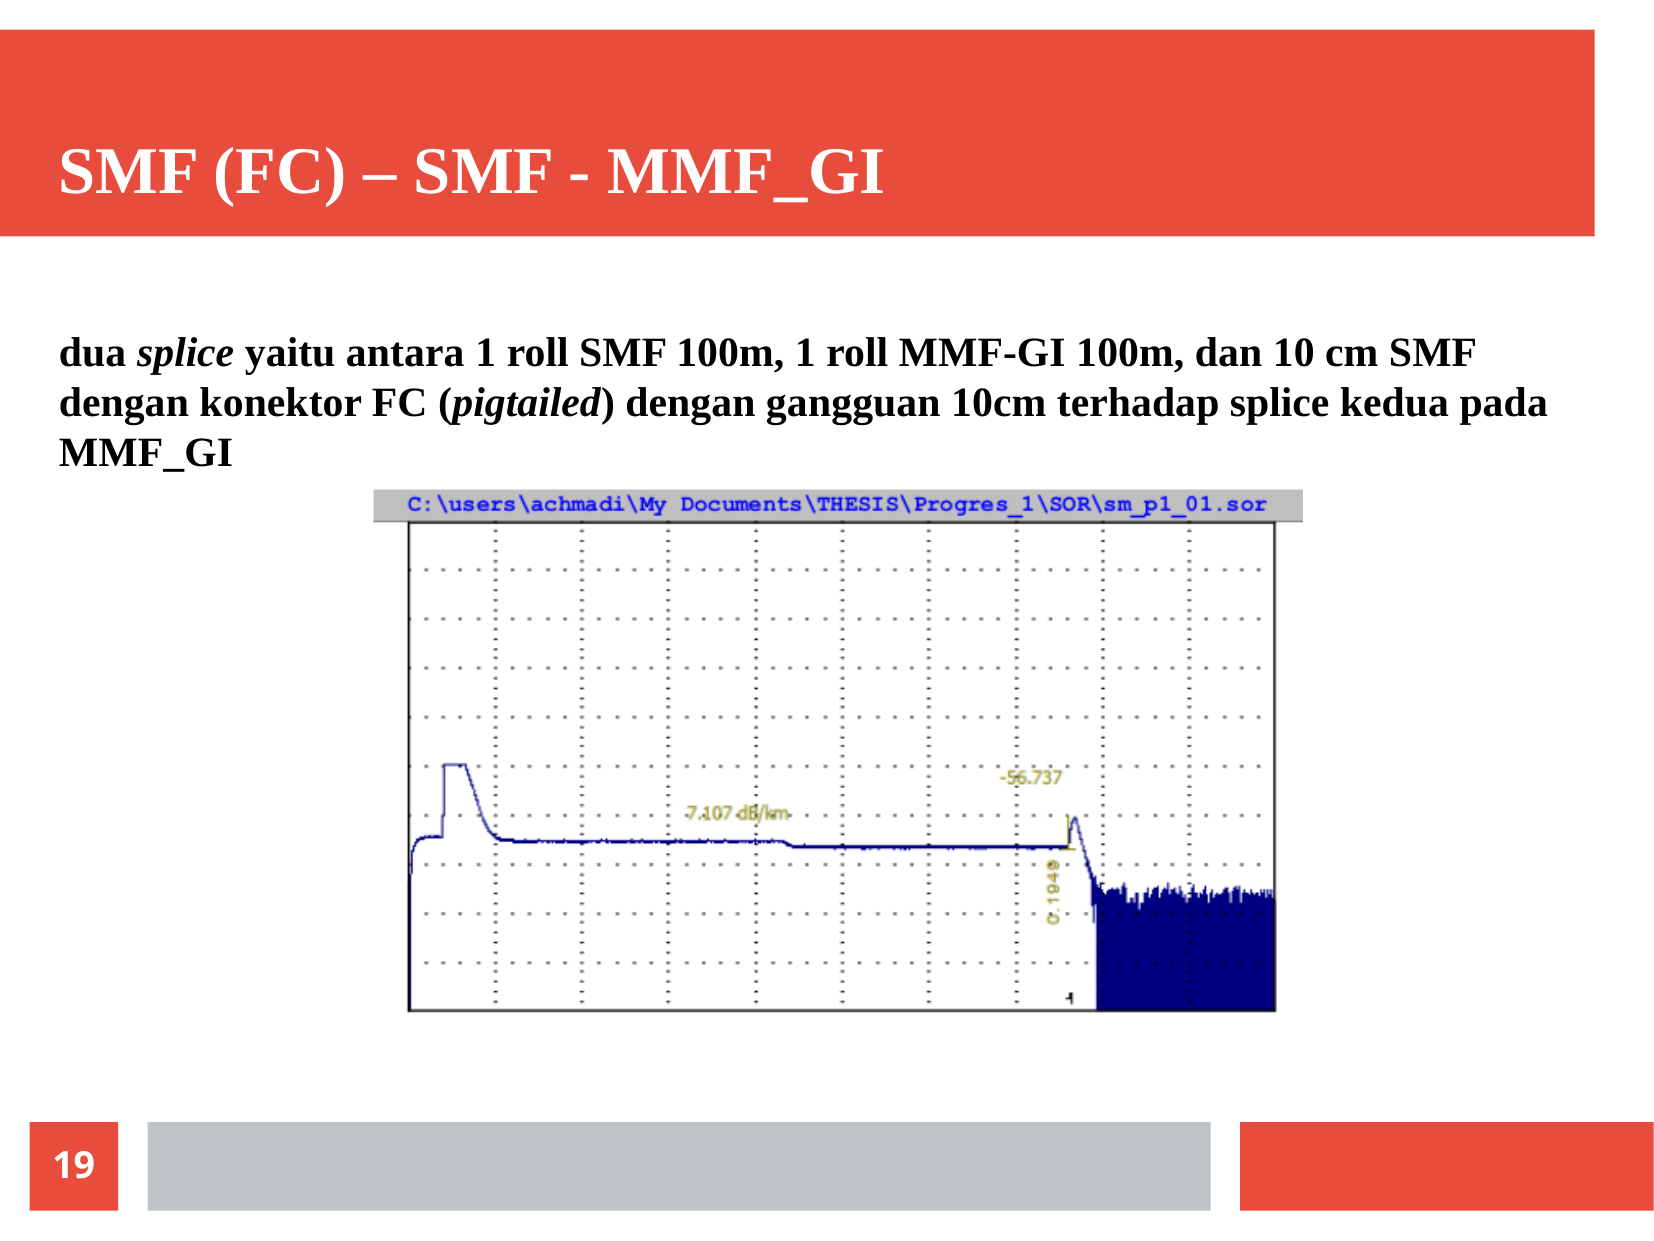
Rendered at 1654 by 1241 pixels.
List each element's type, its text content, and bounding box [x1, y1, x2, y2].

text_box [29, 1122, 119, 1211]
picture [359, 457, 1303, 1060]
title SMF (FC) – SMF - MMF_GI [59, 59, 1595, 207]
list dua splice yaitu antara 1 roll SMF 100m, 1 roll MMF-GI 100m, dan 10 cm SMF dengan konektor FC (pigtailed) dengan gangguan 10cm terhadap splice kedua pada MMF_GI [59, 324, 1565, 1093]
